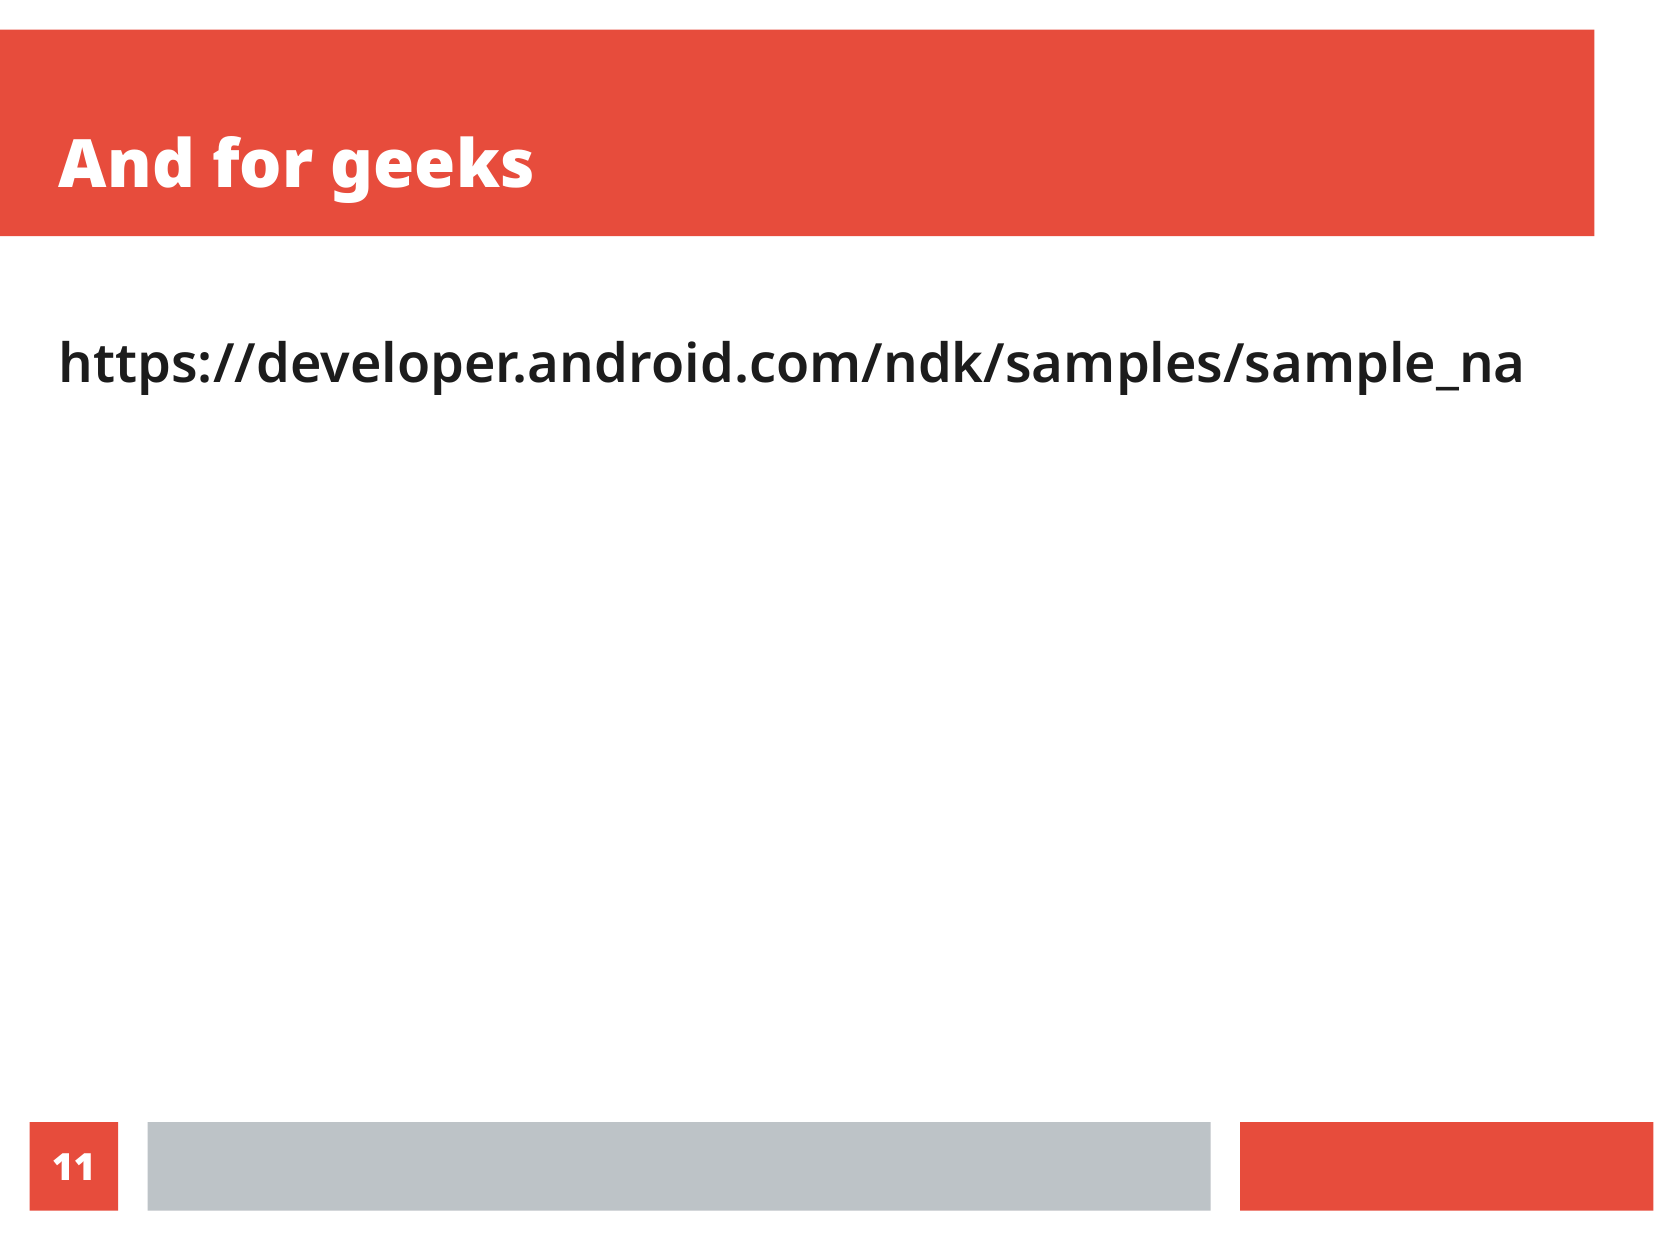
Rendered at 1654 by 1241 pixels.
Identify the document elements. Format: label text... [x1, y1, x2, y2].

list https://developer.android.com/ndk/samples/sample_na [59, 324, 1565, 1093]
title And for geeks [59, 59, 1595, 207]
